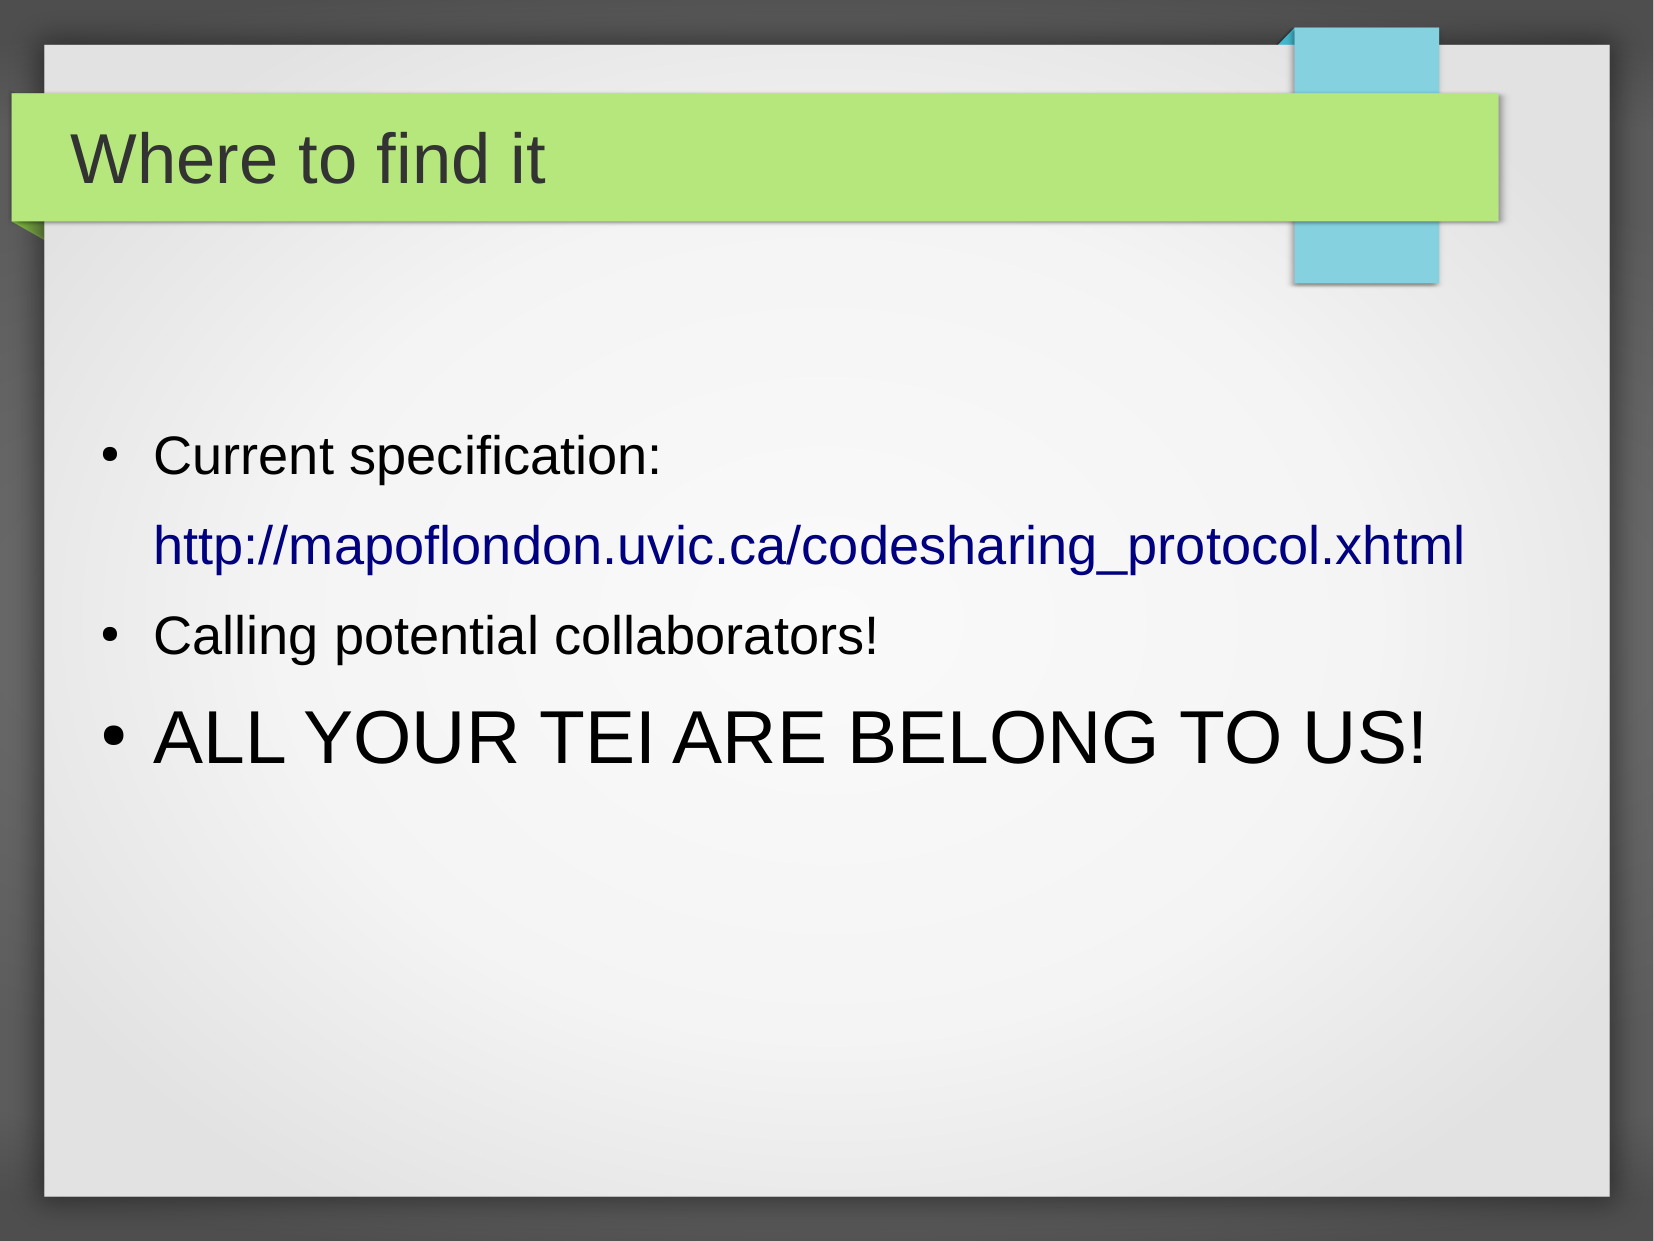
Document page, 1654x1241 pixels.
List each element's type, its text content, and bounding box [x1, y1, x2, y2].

picture [0, 0, 1654, 1241]
title Where to find it [70, 106, 1229, 213]
list Current specification: http://mapoflondon.uvic.ca/codesharing_protocol.xhtml Calling potential collaborators! ALL YOUR TEI ARE BELONG TO US! [82, 425, 1538, 1063]
